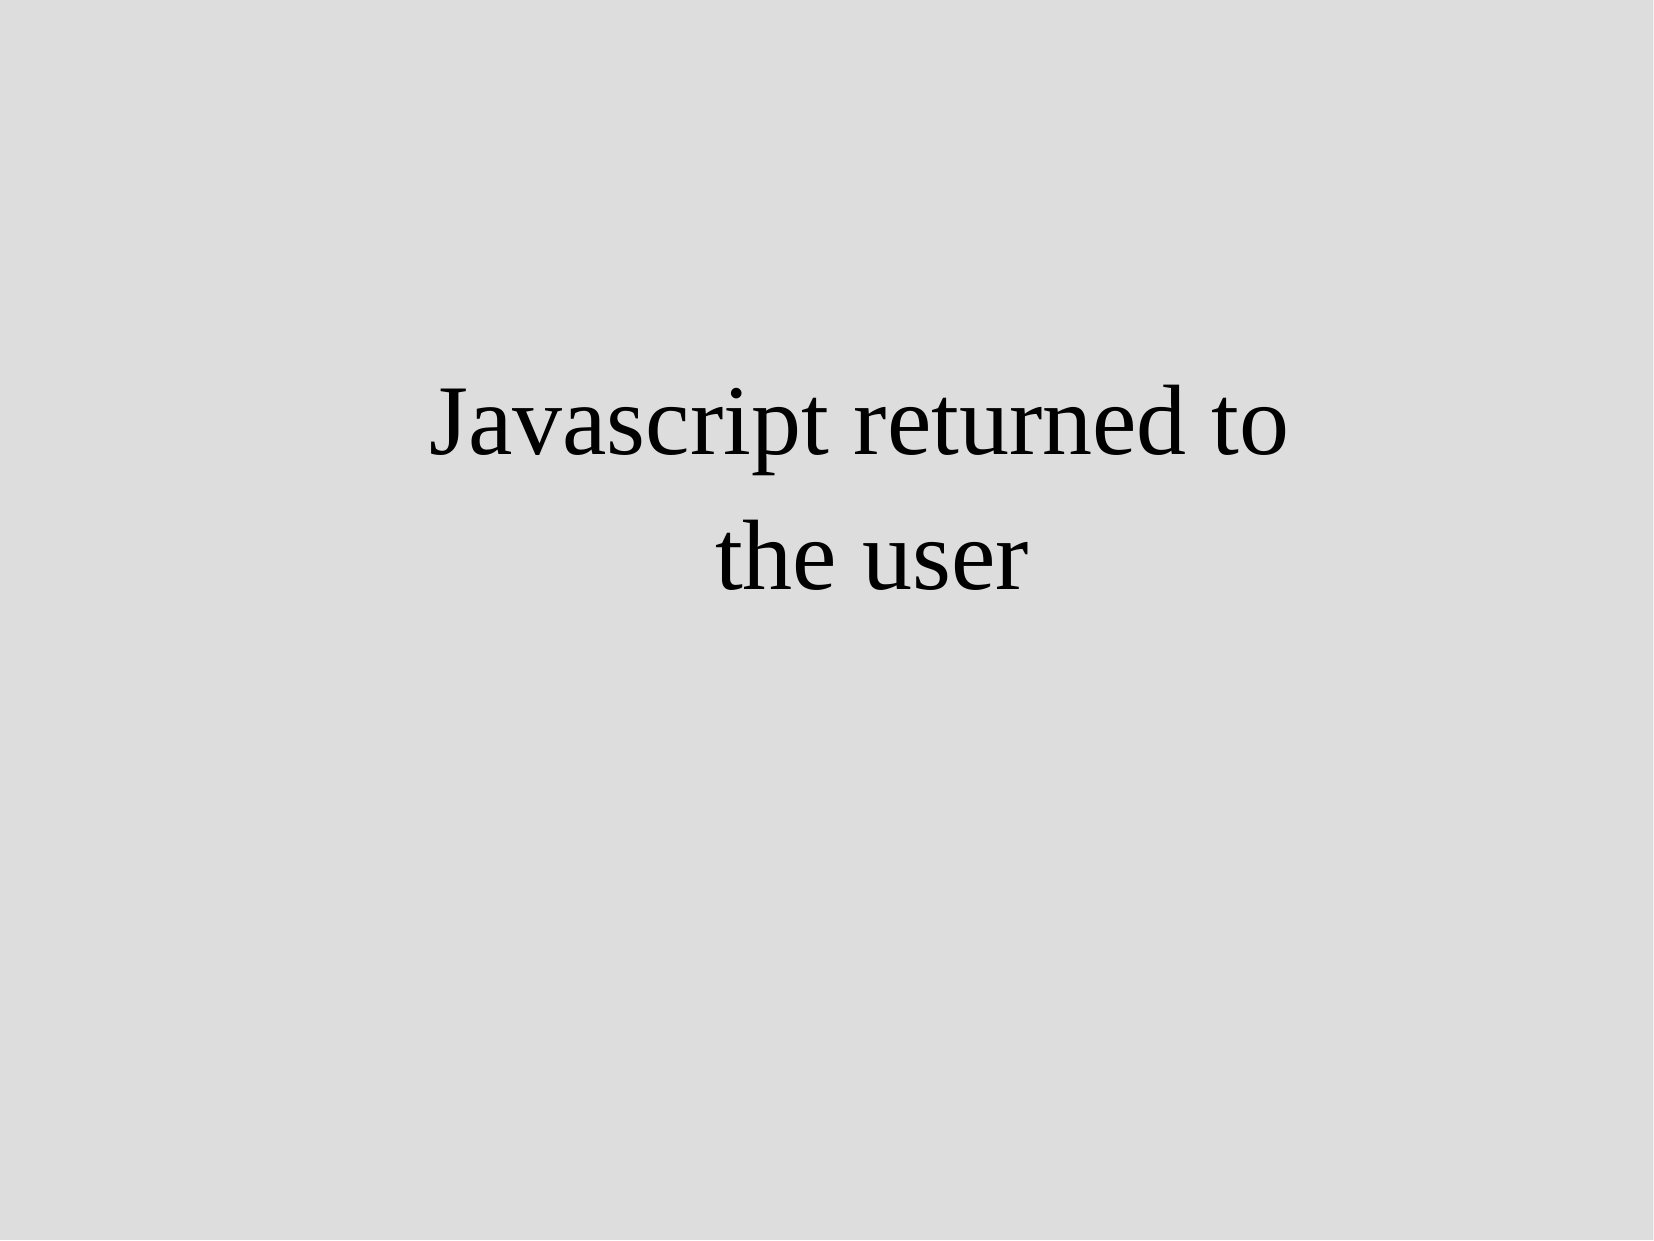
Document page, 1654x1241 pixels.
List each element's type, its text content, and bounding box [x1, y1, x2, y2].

subtitle [82, 49, 1571, 1010]
text_box Javascript returned to the user [271, 357, 1473, 619]
